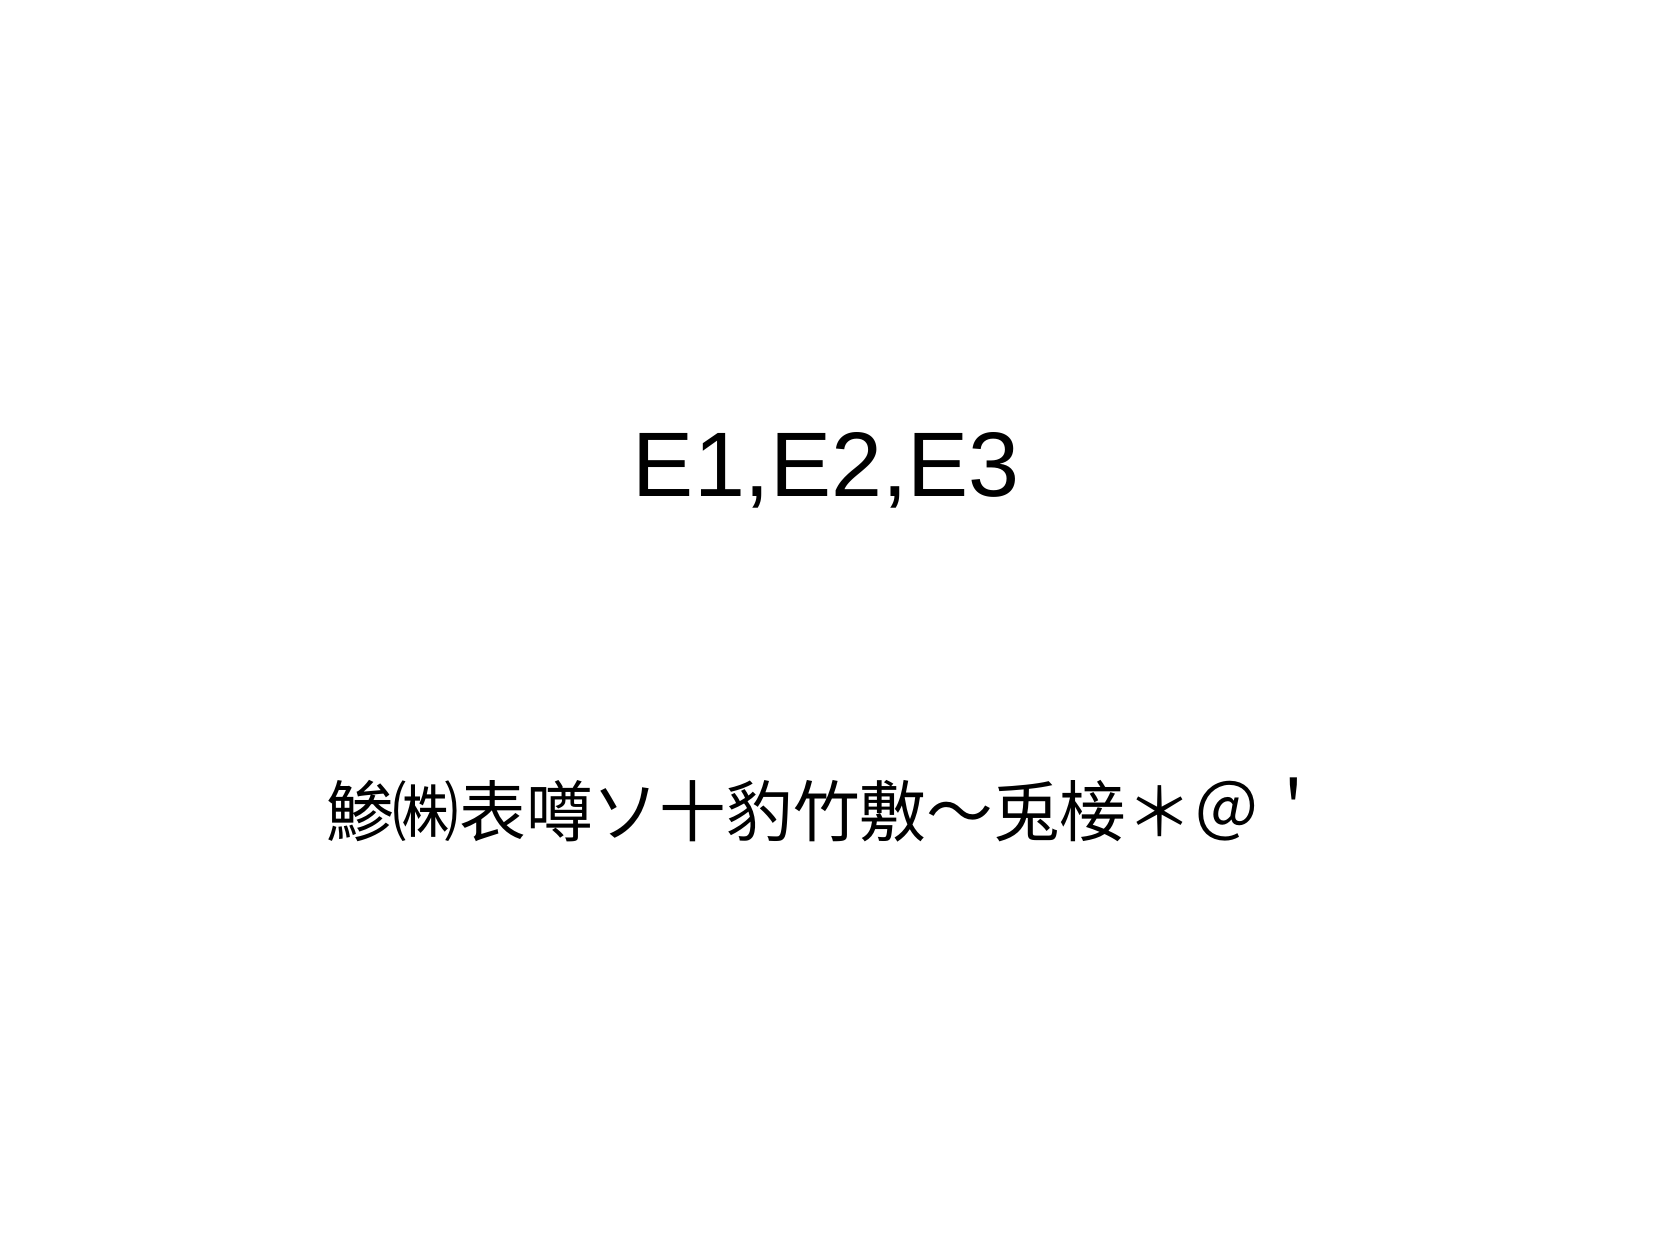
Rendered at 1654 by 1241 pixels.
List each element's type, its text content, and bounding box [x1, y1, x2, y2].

subtitle 鯵㈱表噂ソ十豹竹敷～兎椄＊＠＇ [247, 656, 1407, 958]
title E1,E2,E3 [122, 310, 1531, 619]
